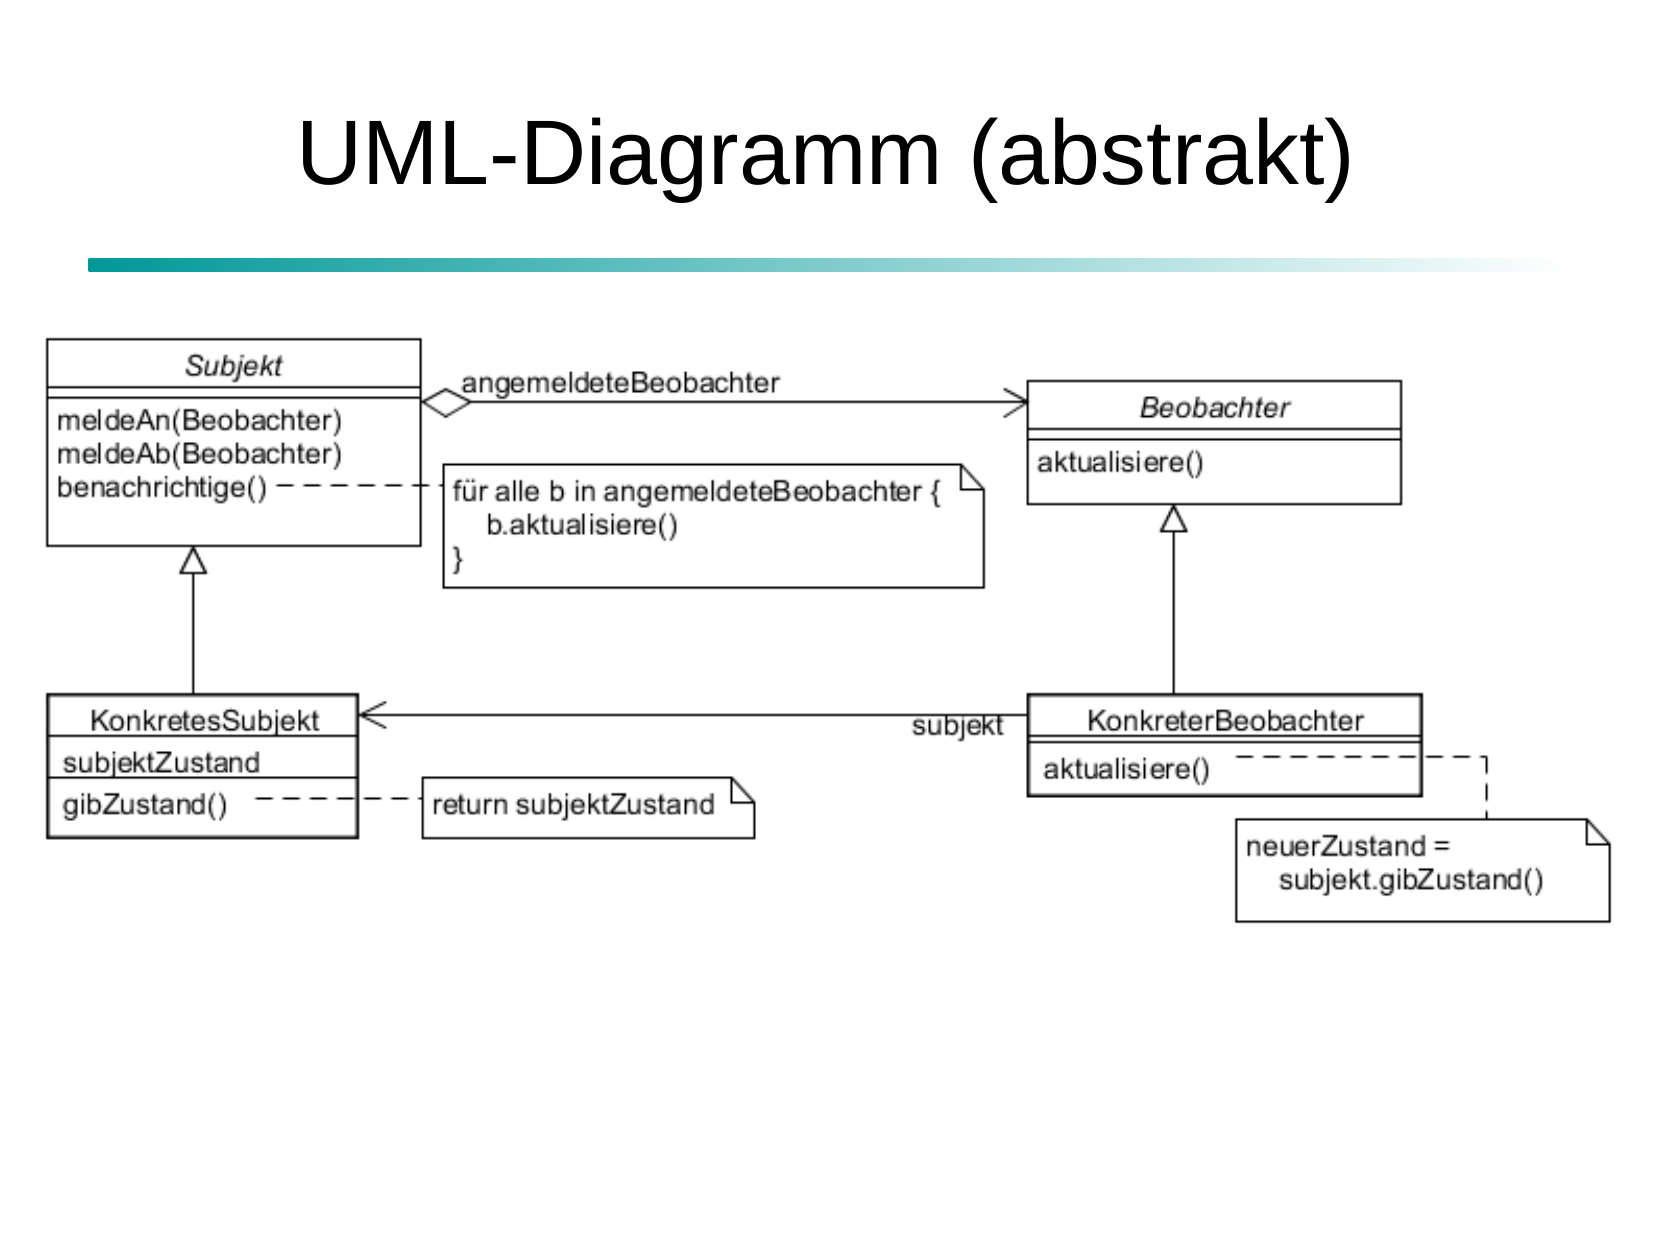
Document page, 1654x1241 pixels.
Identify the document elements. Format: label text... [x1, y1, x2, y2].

picture [5, 297, 1653, 965]
title UML-Diagramm (abstrakt) [82, 49, 1571, 257]
